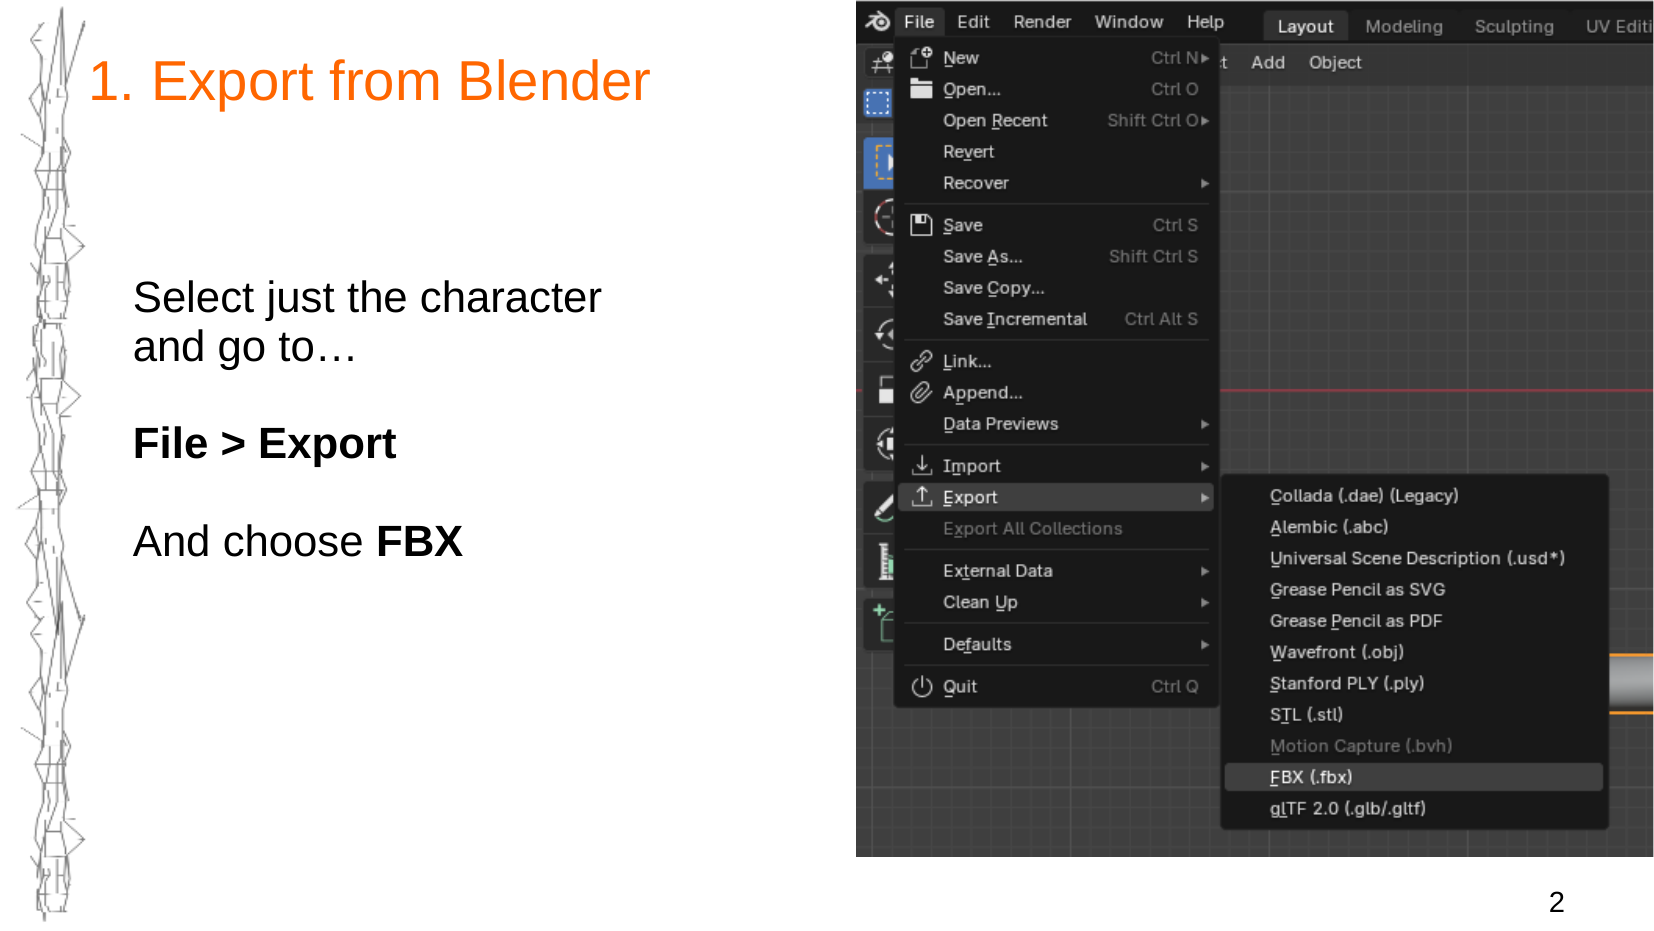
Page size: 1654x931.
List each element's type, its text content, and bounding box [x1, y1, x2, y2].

title 1. Export from Blender [88, 29, 856, 133]
text_box Select just the character and go to… File > Export And choose FBX [118, 265, 650, 621]
picture [856, 0, 1654, 857]
